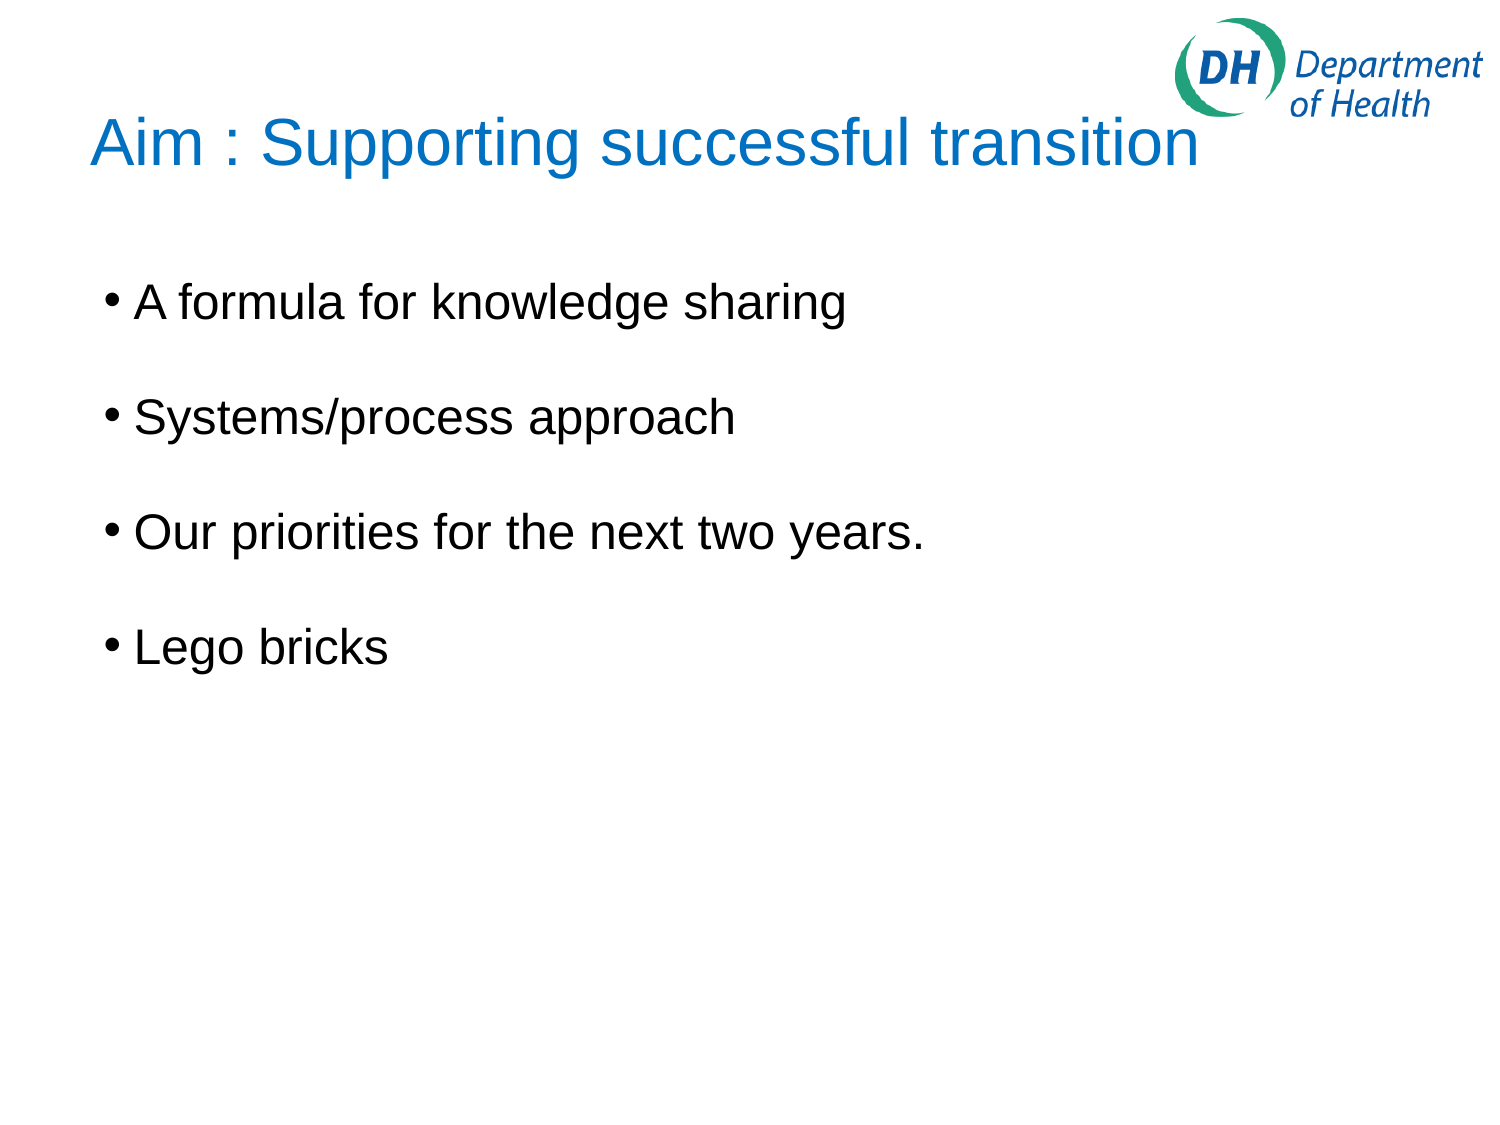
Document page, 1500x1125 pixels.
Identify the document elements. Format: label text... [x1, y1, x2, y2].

picture [1175, 19, 1483, 117]
text_box A formula for knowledge sharing Systems/process approach Our priorities for the next two years. Lego bricks [88, 231, 1377, 675]
title Aim : Supporting successful transition [75, 45, 1426, 233]
